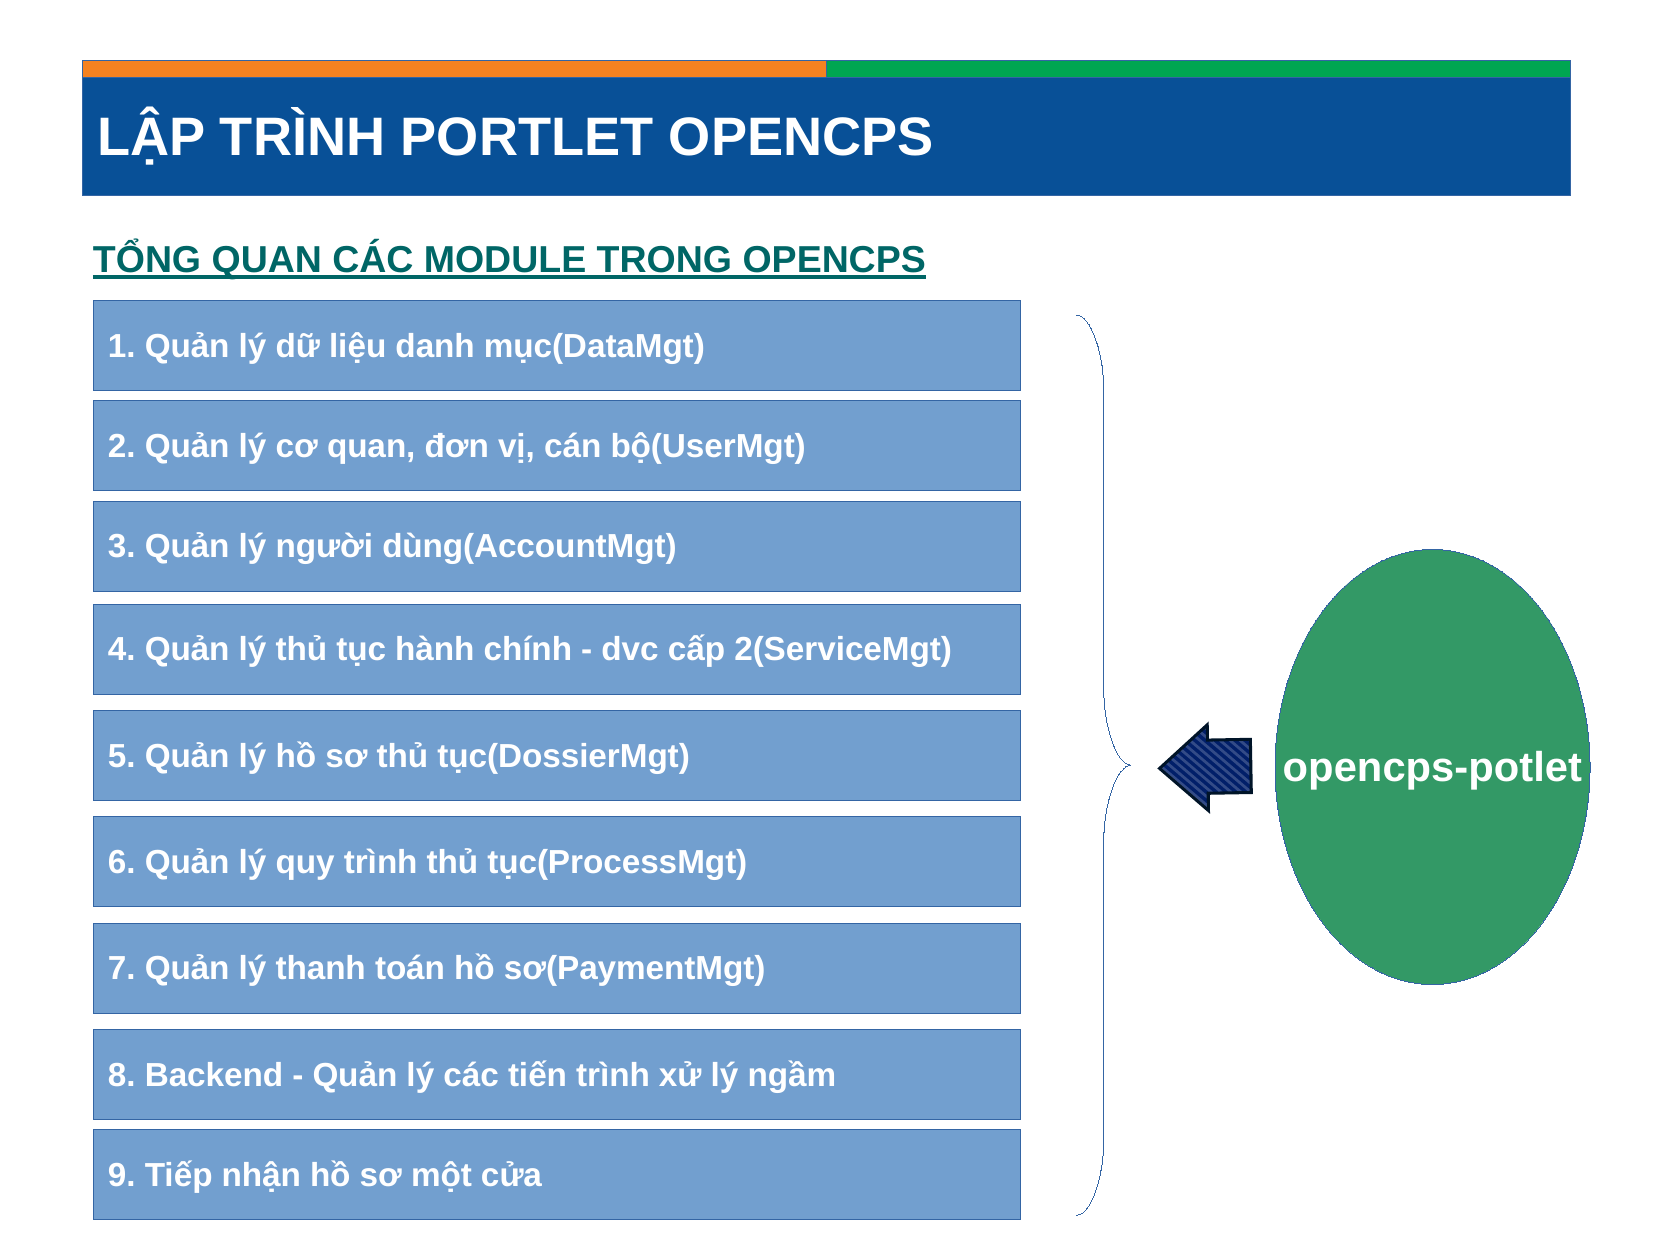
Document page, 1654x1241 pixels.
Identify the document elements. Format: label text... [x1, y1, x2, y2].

text_box opencps-potlet [1275, 549, 1591, 985]
text_box 6. Quản lý quy trình thủ tục(ProcessMgt) [93, 816, 1021, 907]
text_box 4. Quản lý thủ tục hành chính - dvc cấp 2(ServiceMgt) [93, 604, 1021, 695]
picture [1153, 716, 1258, 819]
list [82, 315, 1571, 1156]
text_box 3. Quản lý người dùng(AccountMgt) [93, 501, 1021, 592]
text_box 1. Quản lý dữ liệu danh mục(DataMgt) [93, 300, 1021, 391]
text_box LẬP TRÌNH PORTLET OPENCPS [82, 78, 1571, 196]
text_box 8. Backend - Quản lý các tiến trình xử lý ngầm [93, 1029, 1021, 1120]
text_box TỔNG QUAN CÁC MODULE TRONG OPENCPS [78, 230, 1576, 297]
text_box [82, 60, 1571, 78]
text_box 7. Quản lý thanh toán hồ sơ(PaymentMgt) [93, 923, 1021, 1014]
text_box 9. Tiếp nhận hồ sơ một cửa [93, 1129, 1021, 1220]
text_box 5. Quản lý hồ sơ thủ tục(DossierMgt) [93, 710, 1021, 801]
text_box 2. Quản lý cơ quan, đơn vị, cán bộ(UserMgt) [93, 400, 1021, 491]
